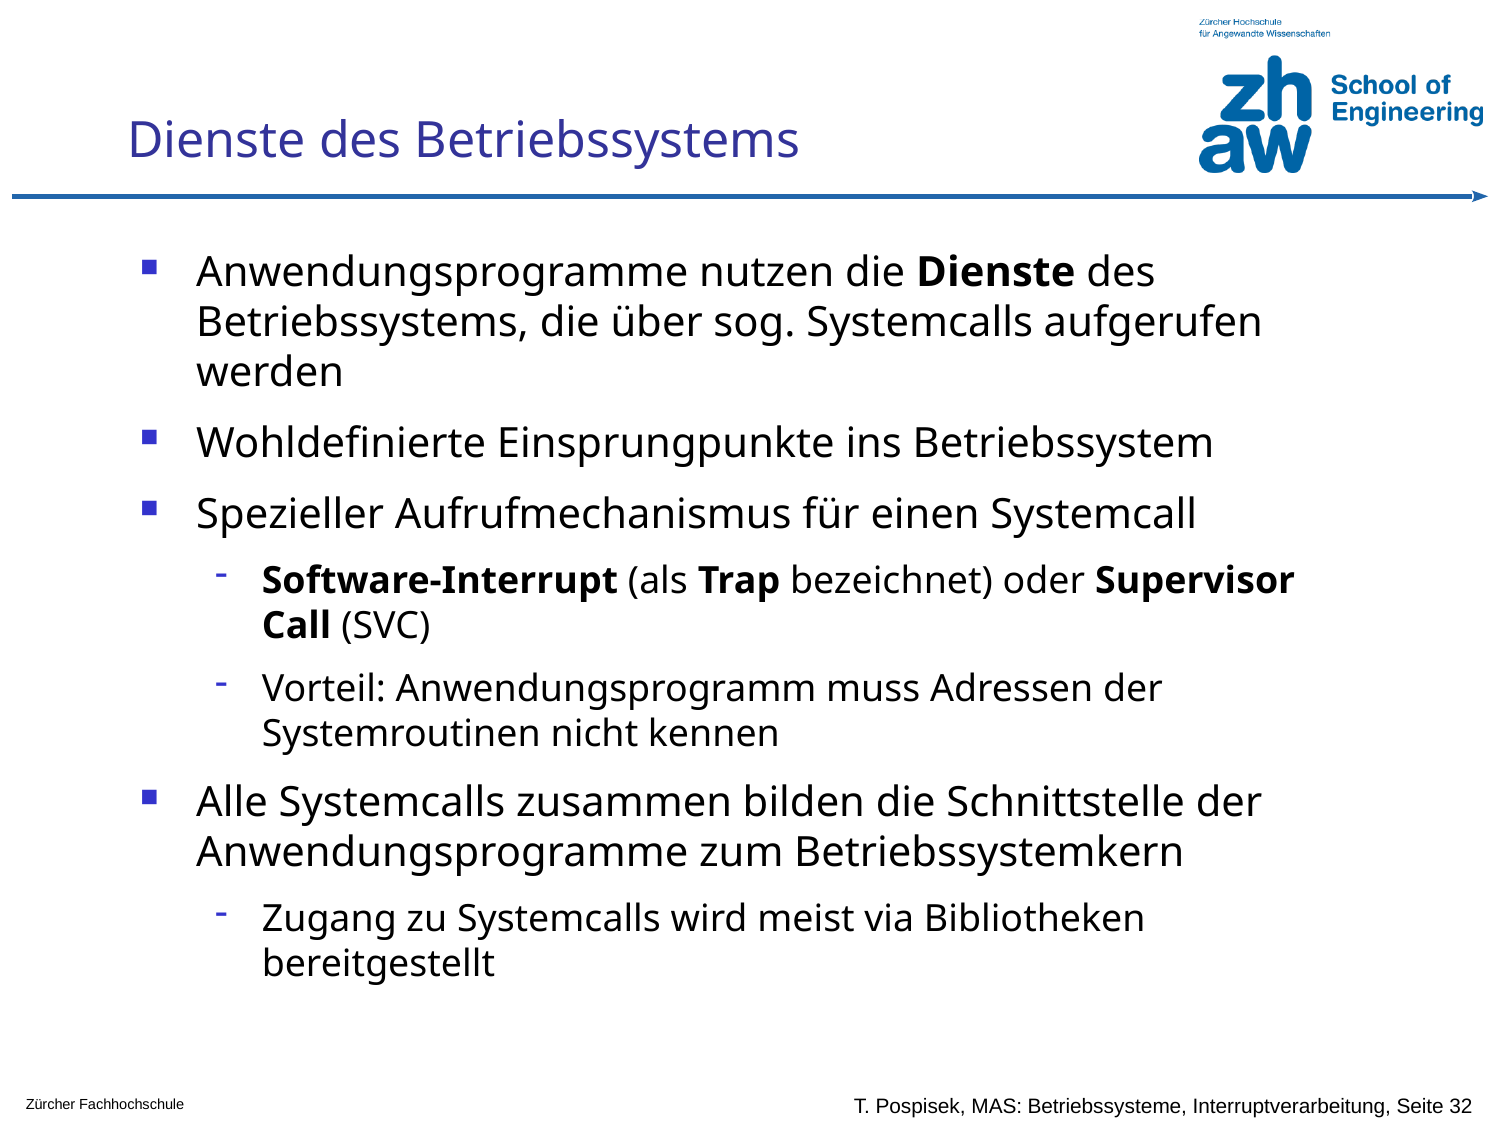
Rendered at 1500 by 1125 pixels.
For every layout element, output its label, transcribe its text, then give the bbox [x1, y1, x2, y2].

picture [1199, 19, 1483, 173]
list Anwendungsprogramme nutzen die Dienste des Betriebssystems, die über sog. Systemcalls aufgerufen werden Wohldefinierte Einsprungpunkte ins Betriebssystem Spezieller Aufrufmechanismus für einen Systemcall Software-Interrupt (als Trap bezeichnet) oder Supervisor Call (SVC) Vorteil: Anwendungsprogramm muss Adressen der Systemroutinen nicht kennen Alle Systemcalls zusammen bilden die Schnittstelle der Anwendungsprogramme zum Betriebssystemkern Zugang zu Systemcalls wird meist via Bibliotheken bereitgestellt [125, 237, 1363, 988]
text_box Dienste des Betriebssystems [112, 50, 1391, 175]
